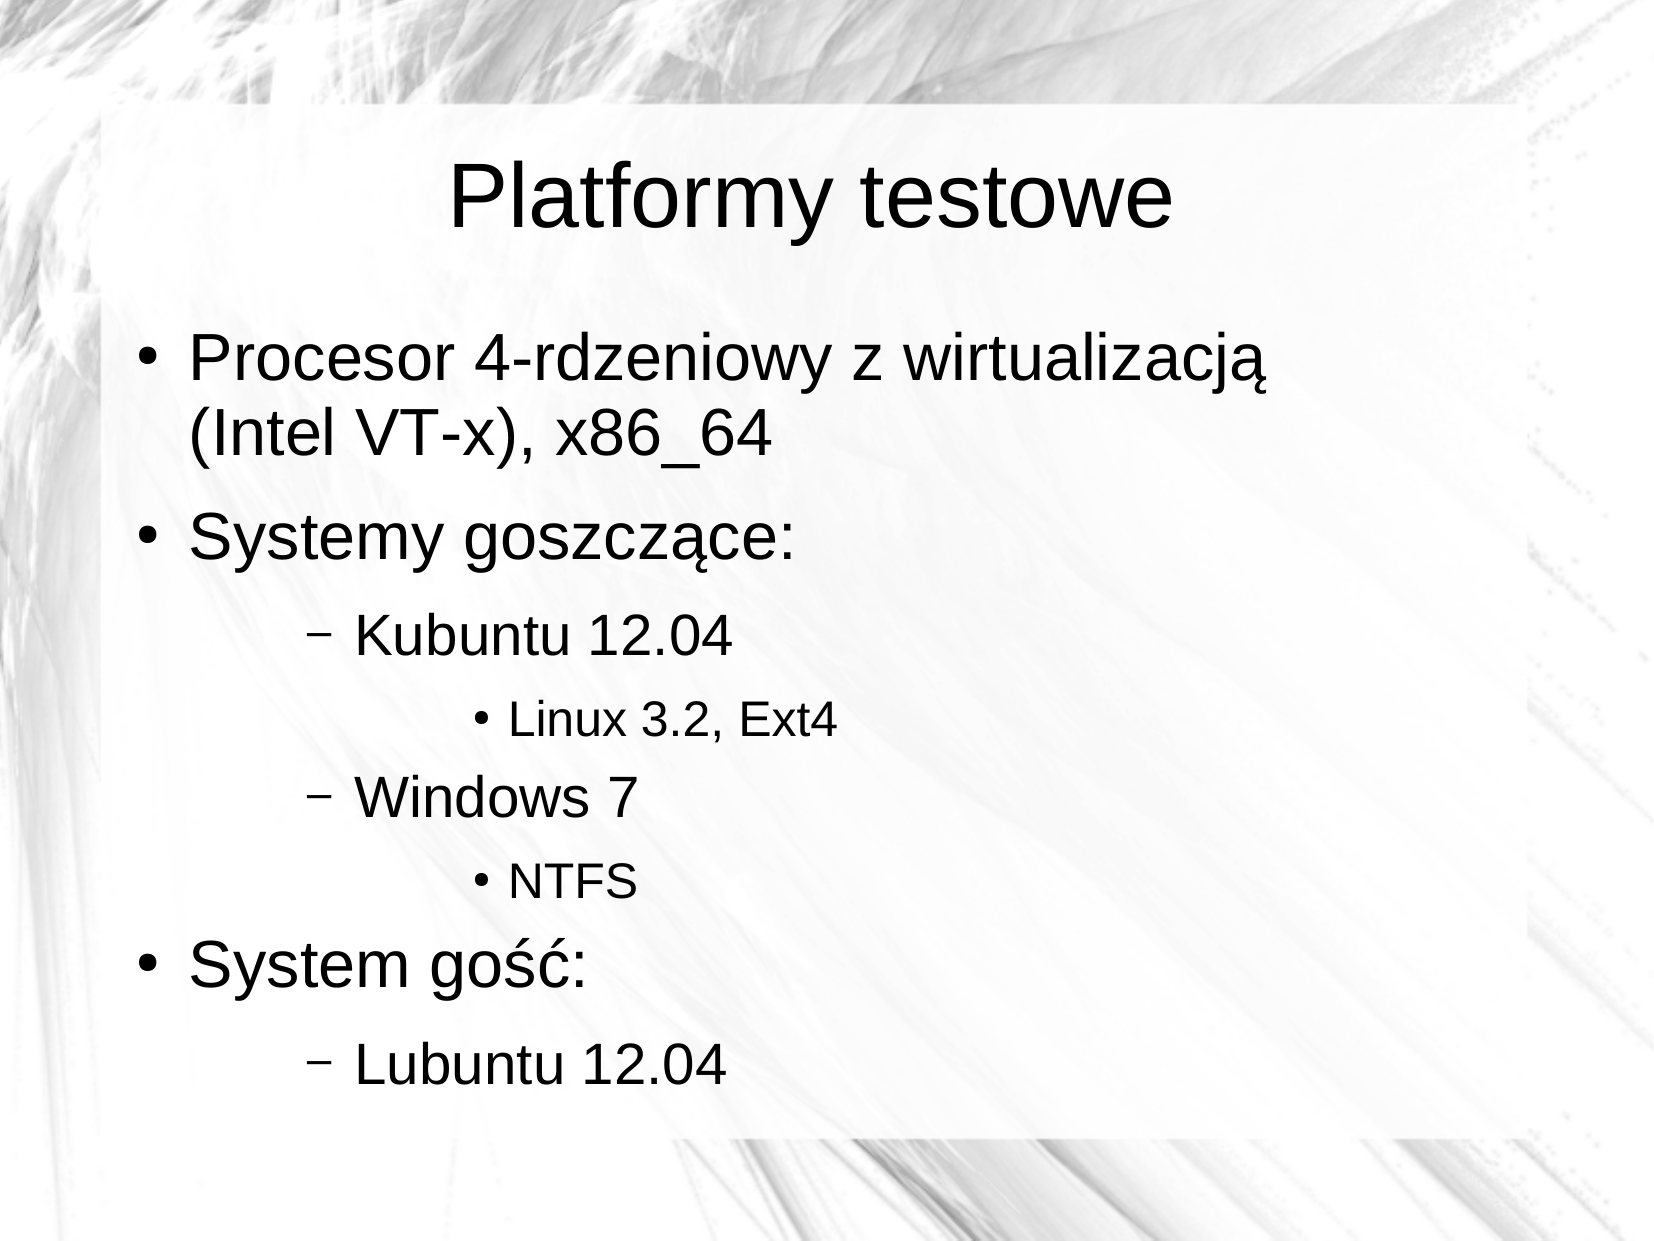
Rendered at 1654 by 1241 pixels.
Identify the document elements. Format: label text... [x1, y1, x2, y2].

title Platformy testowe [118, 112, 1506, 281]
picture [0, 0, 1654, 1241]
list Procesor 4-rdzeniowy z wirtualizacją (Intel VT-x), x86_64 Systemy goszczące: Kubuntu 12.04 Linux 3.2, Ext4 Windows 7 NTFS System gość: Lubuntu 12.04 [118, 319, 1571, 1040]
